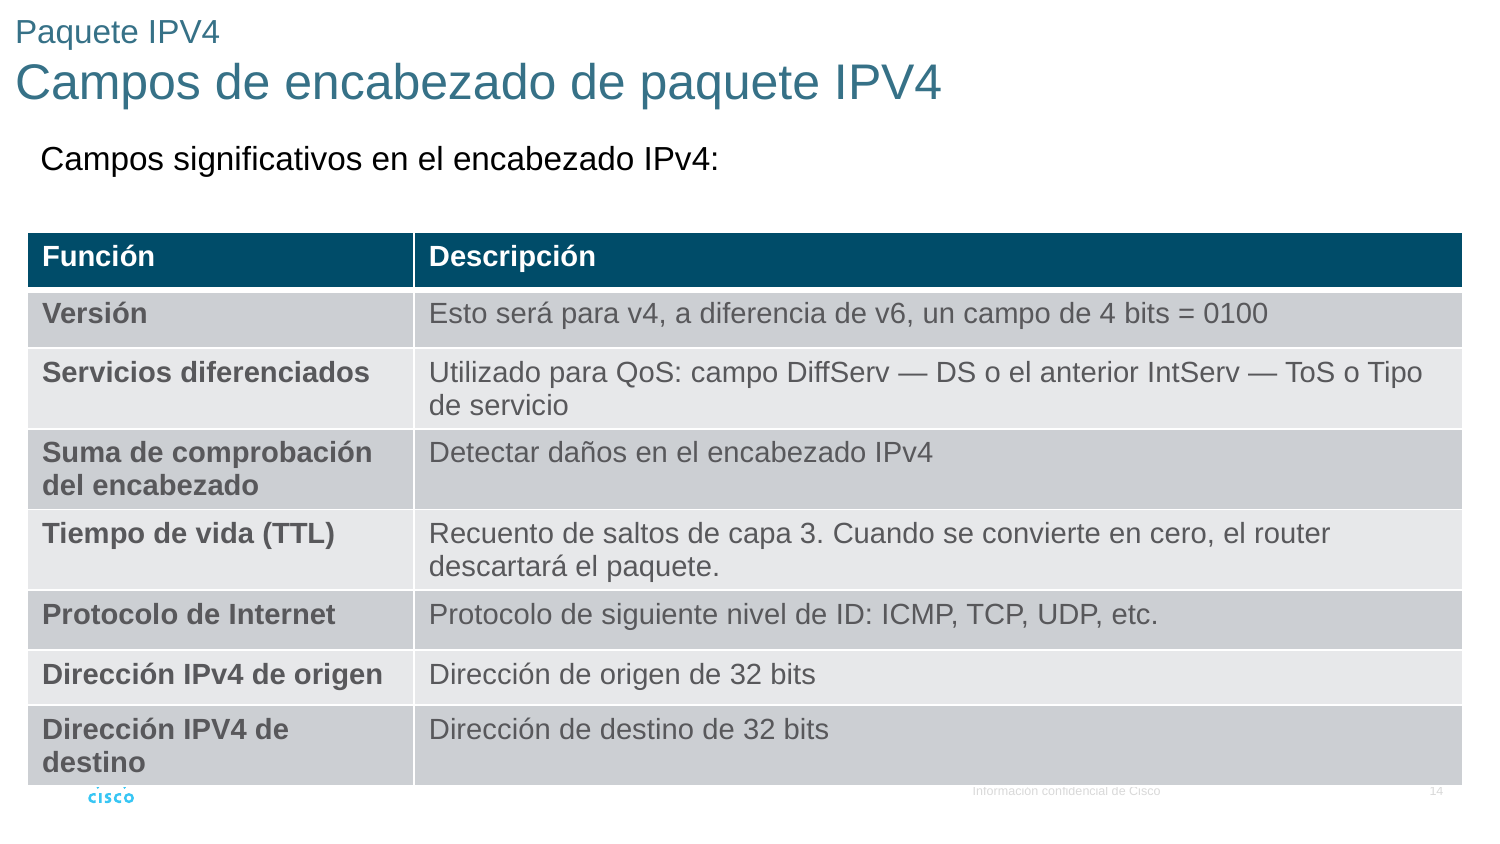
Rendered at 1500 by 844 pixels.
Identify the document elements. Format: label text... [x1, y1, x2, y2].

title Paquete IPV4 Campos de encabezado de paquete IPV4 [0, 0, 1500, 120]
table_cell Dirección IPv4 de origen [28, 651, 413, 704]
table_cell Servicios diferenciados [28, 349, 413, 428]
table_cell Dirección de origen de 32 bits [415, 651, 1462, 704]
table_cell Dirección IPV4 de destino [28, 706, 413, 785]
table_cell Tiempo de vida (TTL) [28, 510, 413, 589]
table_header Función [28, 233, 413, 287]
table_cell Esto será para v4, a diferencia de v6, un campo de 4 bits = 0100 [415, 293, 1462, 347]
table_cell Detectar daños en el encabezado IPv4 [415, 430, 1462, 509]
table_cell Utilizado para QoS: campo DiffServ — DS o el anterior IntServ — ToS o Tipo de servicio [415, 349, 1462, 428]
table_cell Dirección de destino de 32 bits [415, 706, 1462, 785]
table_cell Recuento de saltos de capa 3. Cuando se convierte en cero, el router descartará el paquete. [415, 510, 1462, 589]
list Campos significativos en el encabezado IPv4: [25, 129, 1457, 219]
table_cell Protocolo de siguiente nivel de ID: ICMP, TCP, UDP, etc. [415, 591, 1462, 649]
table_header Descripción [415, 233, 1462, 287]
table_cell Versión [28, 293, 413, 347]
table_cell Protocolo de Internet [28, 591, 413, 649]
table_cell Suma de comprobación del encabezado [28, 430, 413, 509]
